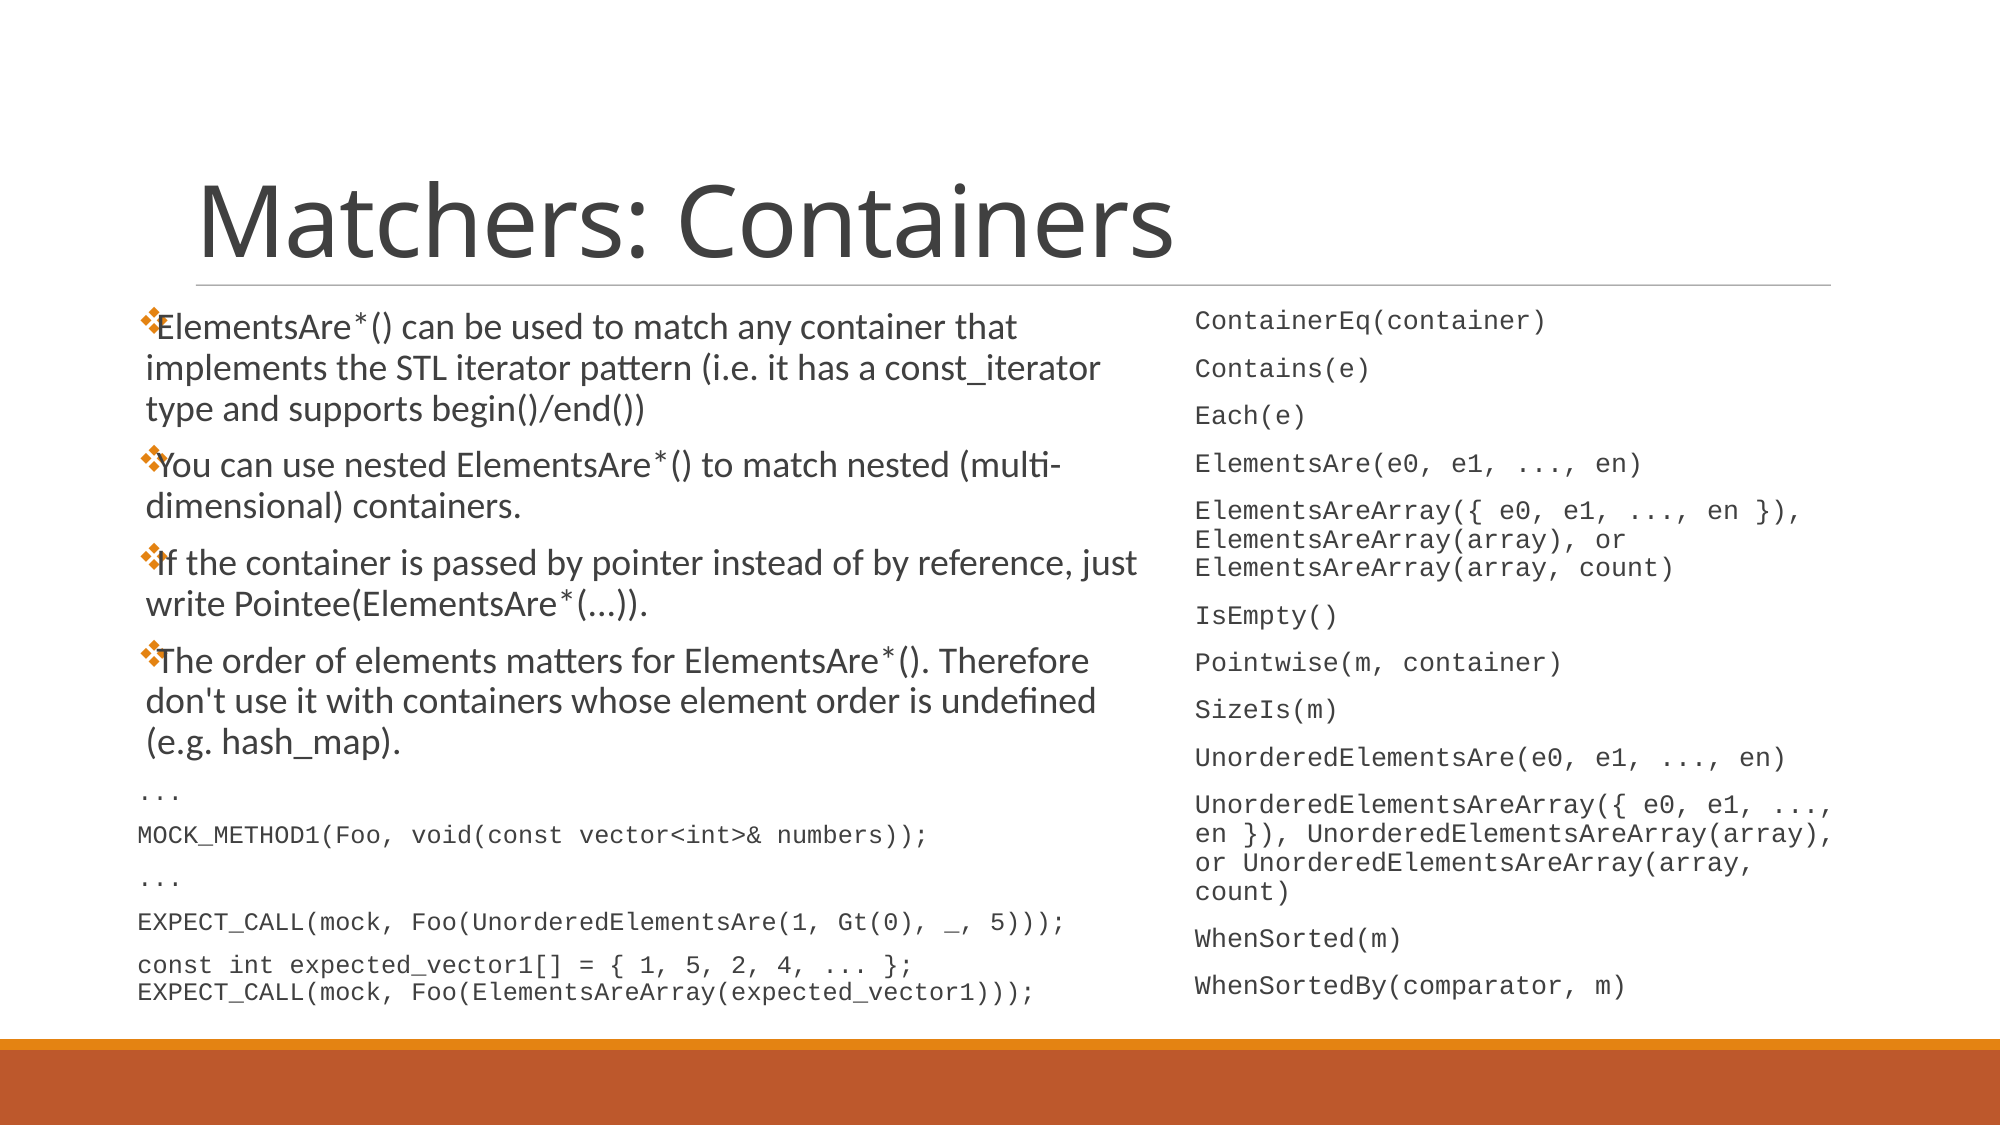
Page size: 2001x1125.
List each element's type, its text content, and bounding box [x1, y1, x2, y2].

list ElementsAre*() can be used to match any container that implements the STL iterator pattern (i.e. it has a const_iterator type and supports begin()/end()) You can use nested ElementsAre*() to match nested (multi-dimensional) containers. If the container is passed by pointer instead of by reference, just write Pointee(ElementsAre*(...)). The order of elements matters for ElementsAre*(). Therefore don't use it with containers whose element order is undefined (e.g. hash_map). ... MOCK_METHOD1(Foo, void(const vector<int>& numbers)); ... EXPECT_CALL(mock, Foo(UnorderedElementsAre(1, Gt(0), _, 5))); const int expected_vector1[] = { 1, 5, 2, 4, ... }; EXPECT_CALL(mock, Foo(ElementsAreArray(expected_vector1))); [137, 299, 1163, 1014]
list ContainerEq(container) Contains(e) Each(e) ElementsAre(e0, e1, ..., en) ElementsAreArray({ e0, e1, ..., en }), ElementsAreArray(array), or ElementsAreArray(array, count) IsEmpty() Pointwise(m, container) SizeIs(m) UnorderedElementsAre(e0, e1, ..., en) UnorderedElementsAreArray({ e0, e1, ..., en }), UnorderedElementsAreArray(array), or UnorderedElementsAreArray(array, count) WhenSorted(m) WhenSortedBy(comparator, m) [1185, 299, 1863, 1014]
title Matchers: Containers [180, 47, 1830, 285]
